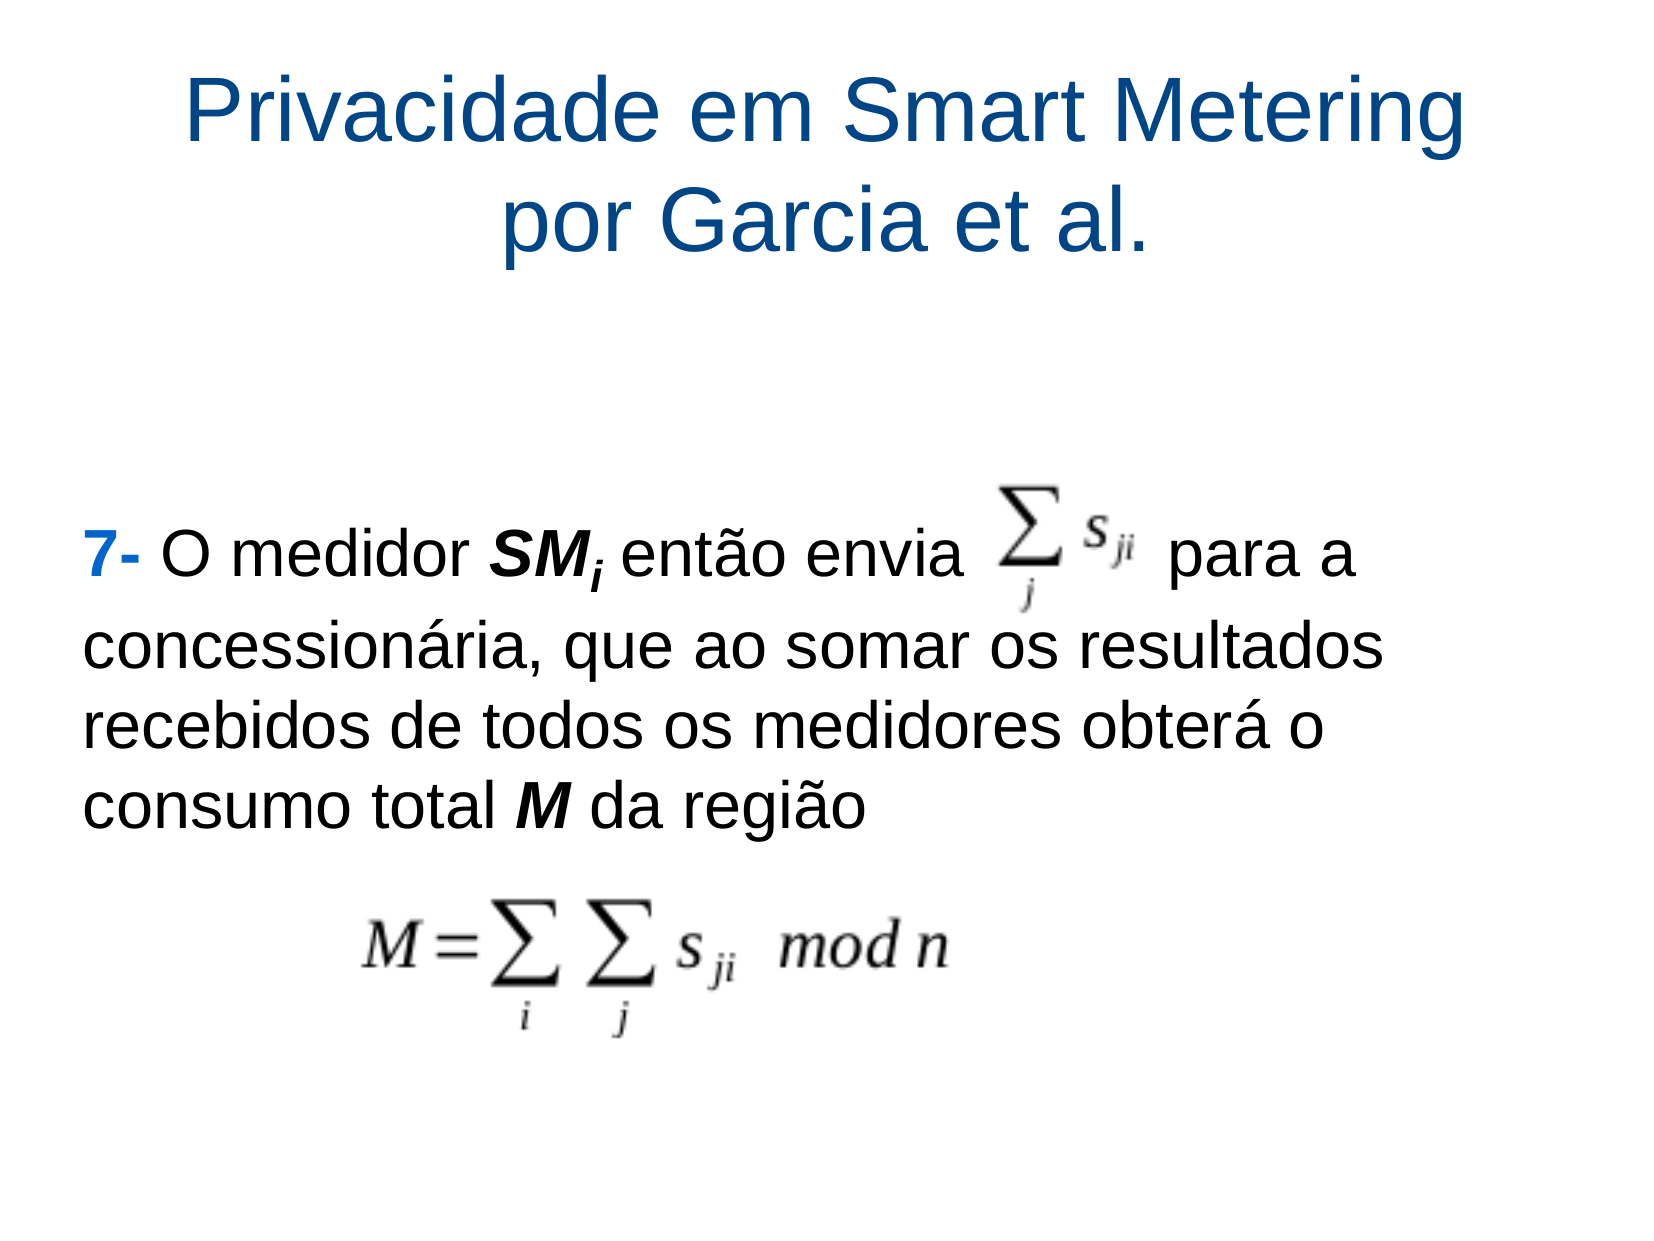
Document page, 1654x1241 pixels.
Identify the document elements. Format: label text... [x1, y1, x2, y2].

picture [360, 869, 961, 1053]
list 7- O medidor SMi então envia para a concessionária, que ao somar os resultados recebidos de todos os medidores obterá o consumo total M da região [82, 290, 1538, 1126]
text_box [1141, 494, 1356, 604]
picture [988, 479, 1141, 617]
title Privacidade em Smart Metering por Garcia et al. [82, 49, 1571, 257]
text_box [225, 834, 796, 966]
text_box [777, 593, 896, 653]
